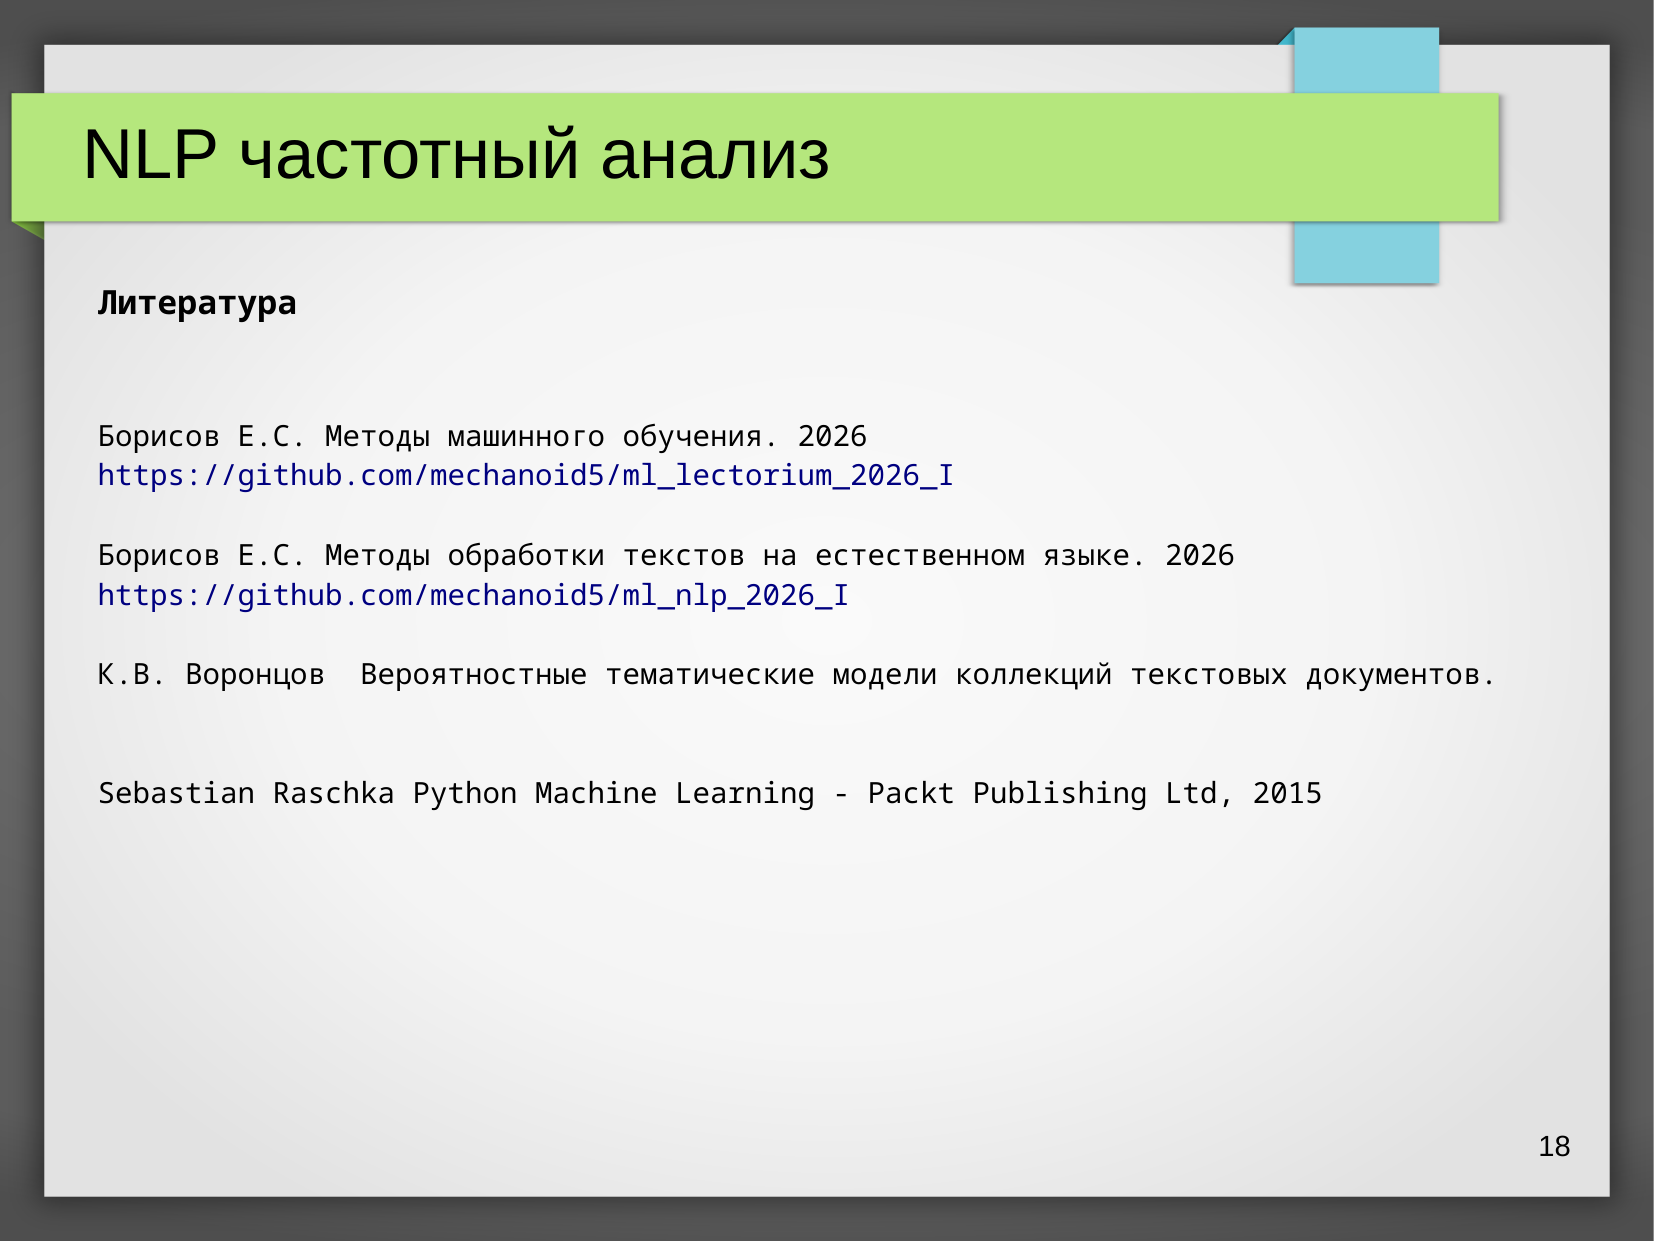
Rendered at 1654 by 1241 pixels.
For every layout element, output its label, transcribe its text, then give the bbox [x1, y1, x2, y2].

picture [0, 0, 1654, 1241]
title NLP частотный анализ [82, 113, 1406, 194]
text_box Литература Борисов Е.С. Методы машинного обучения. 2026 https://github.com/mechanoid5/ml_lectorium_2026_I Борисов Е.С. Методы обработки текстов на естественном языке. 2026 https://github.com/mechanoid5/ml_nlp_2026_I К.В. Воронцов Вероятностные тематические модели коллекций текстовых документов. Sebastian Raschka Python Machine Learning - Packt Publishing Ltd, 2015 [82, 271, 1583, 934]
